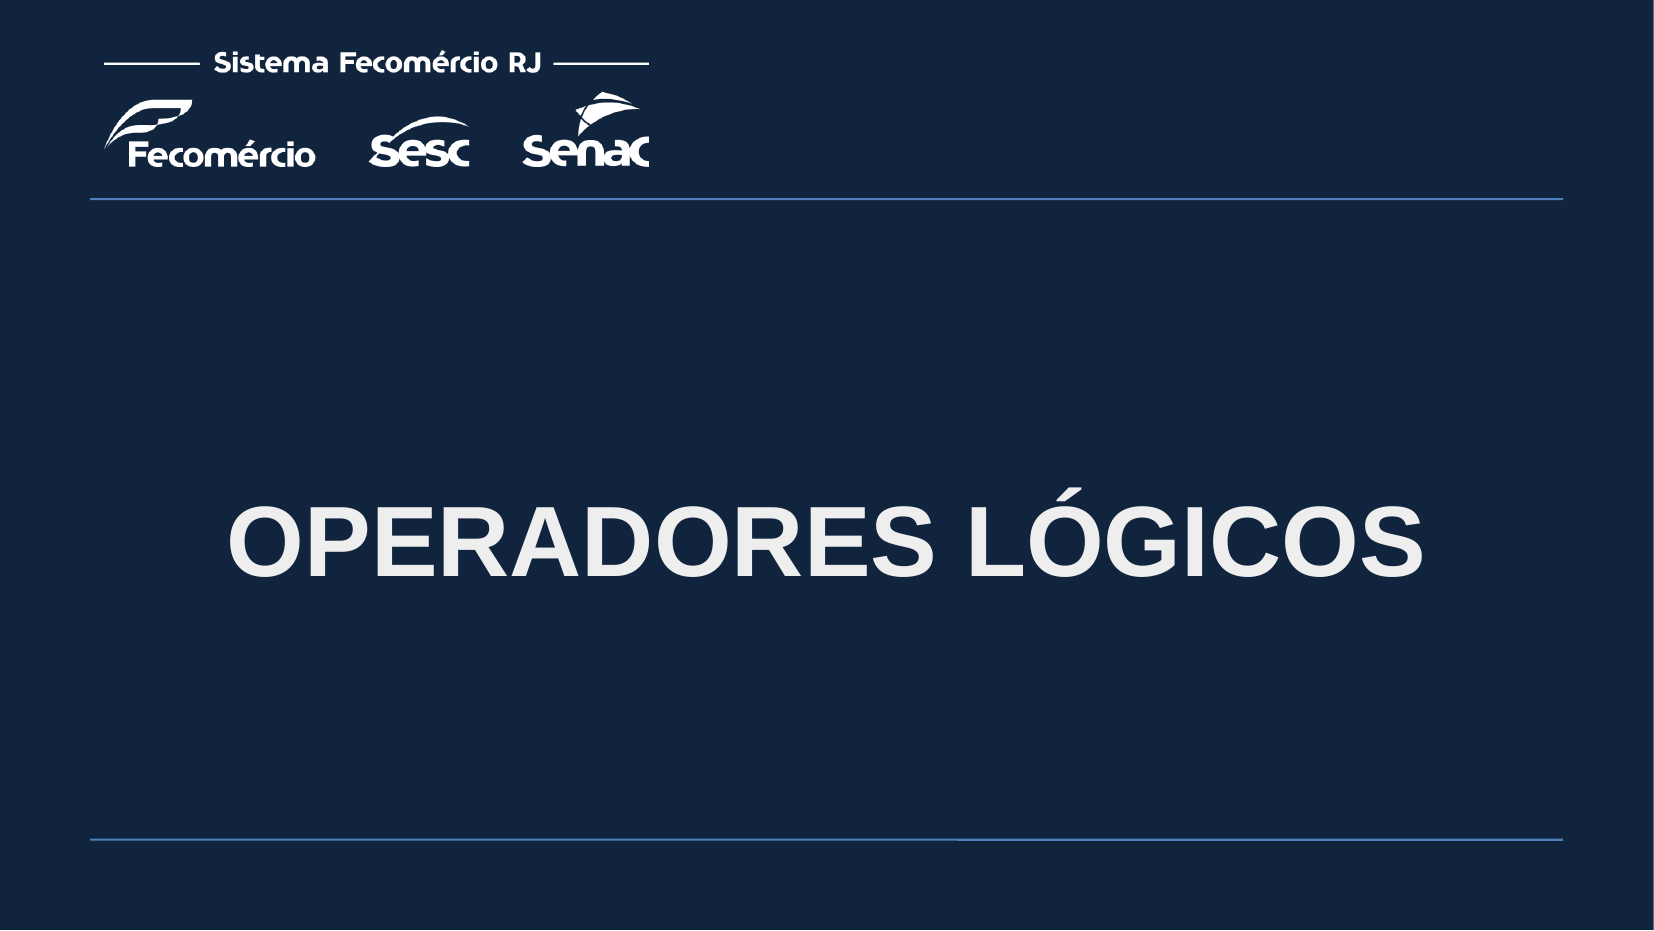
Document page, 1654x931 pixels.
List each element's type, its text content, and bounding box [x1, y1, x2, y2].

text_box OPERADORES LÓGICOS [94, 206, 1559, 836]
picture [104, 50, 649, 167]
